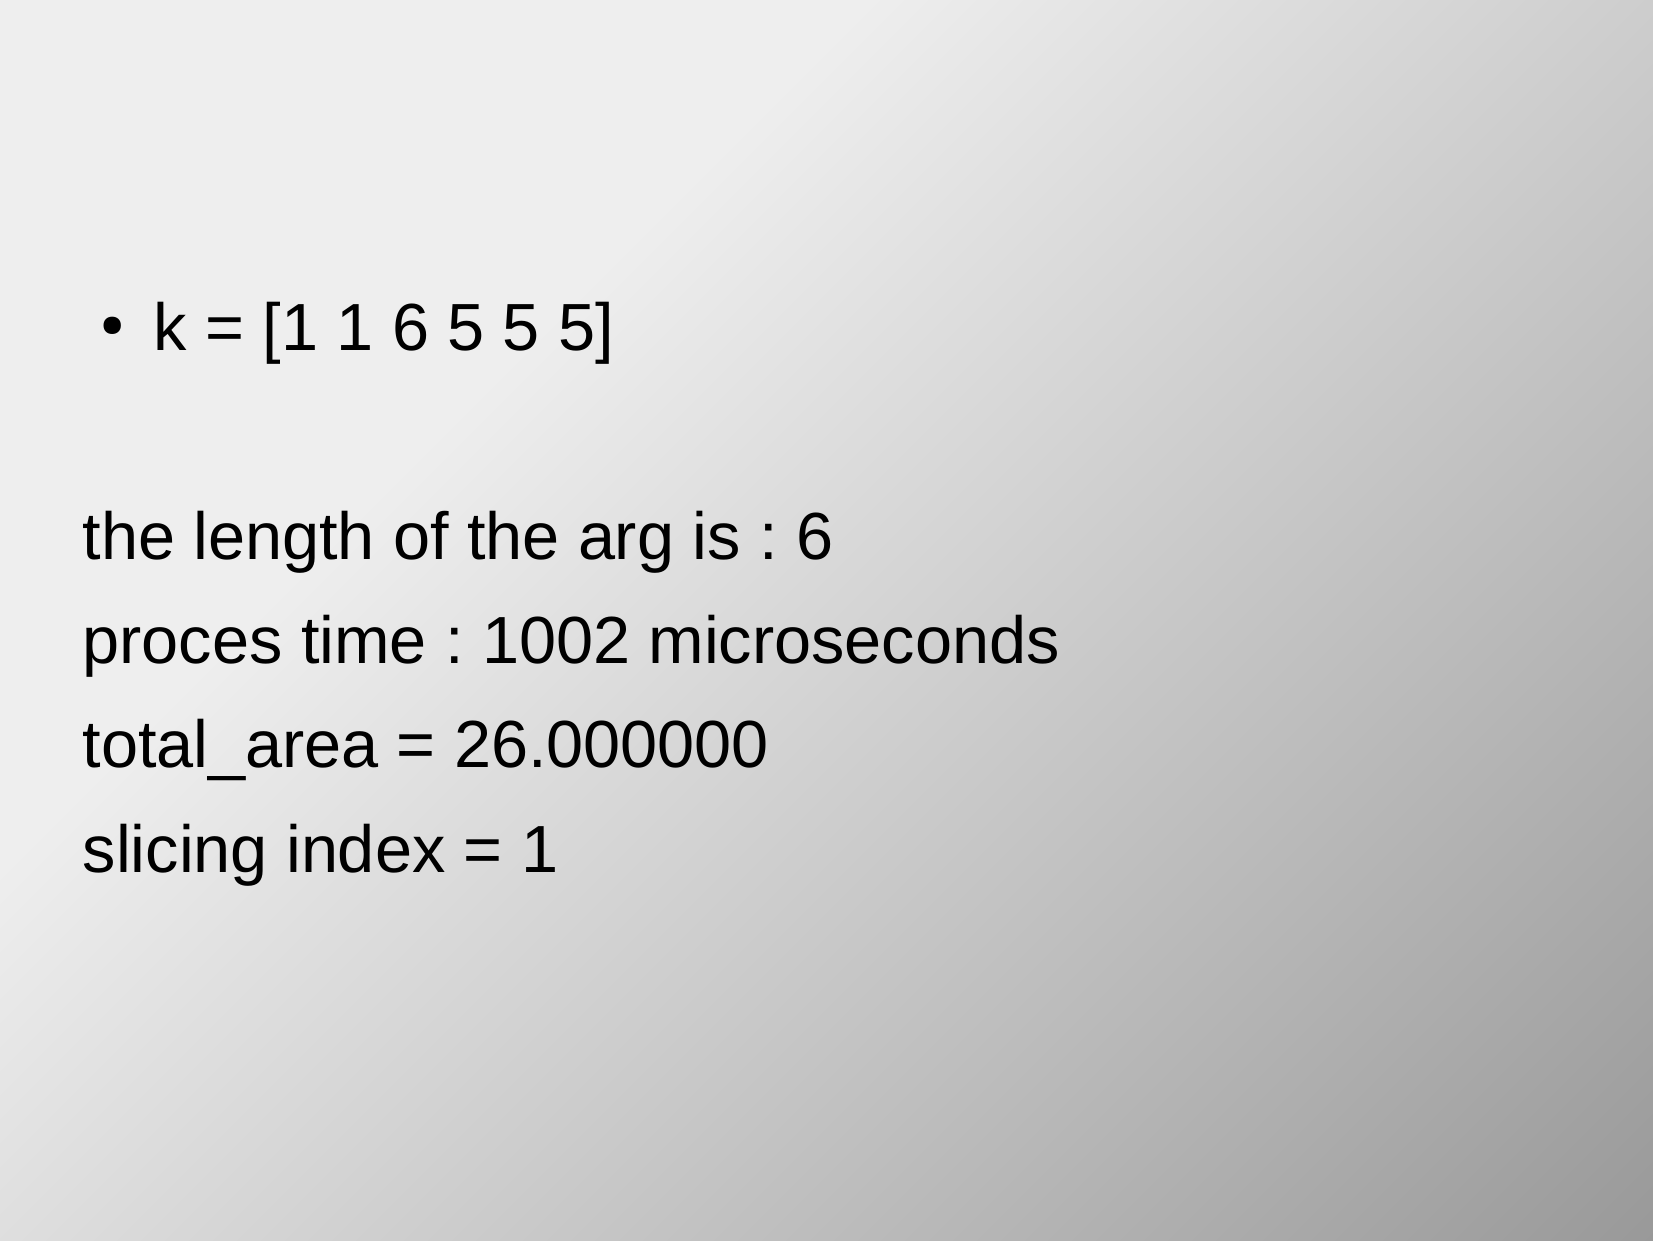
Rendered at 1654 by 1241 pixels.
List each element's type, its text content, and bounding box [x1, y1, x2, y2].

list k = [1 1 6 5 5 5] the length of the arg is : 6 proces time : 1002 microseconds total_area = 26.000000 slicing index = 1 [82, 290, 1571, 1010]
